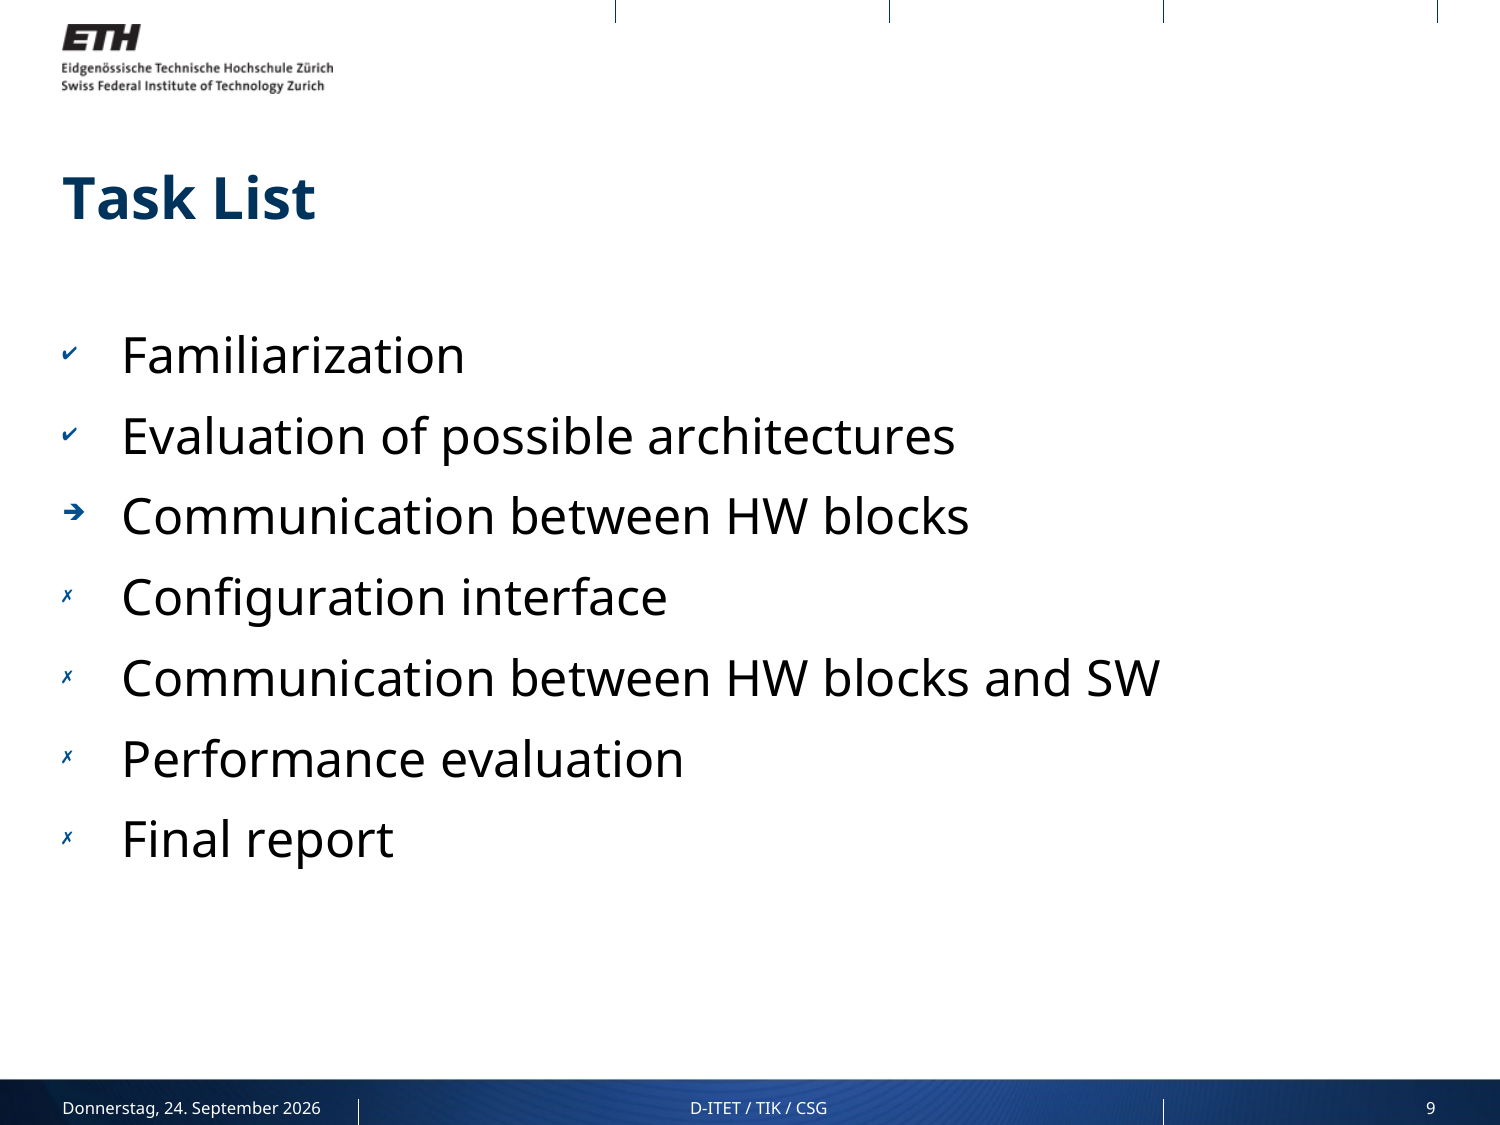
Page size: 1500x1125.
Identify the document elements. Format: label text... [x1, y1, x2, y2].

picture [62, 24, 333, 94]
list Familiarization Evaluation of possible architectures Communication between HW blocks Configuration interface Communication between HW blocks and SW Performance evaluation Final report [62, 319, 1438, 1067]
title Task List [62, 157, 1438, 296]
picture [0, 1078, 1500, 1125]
